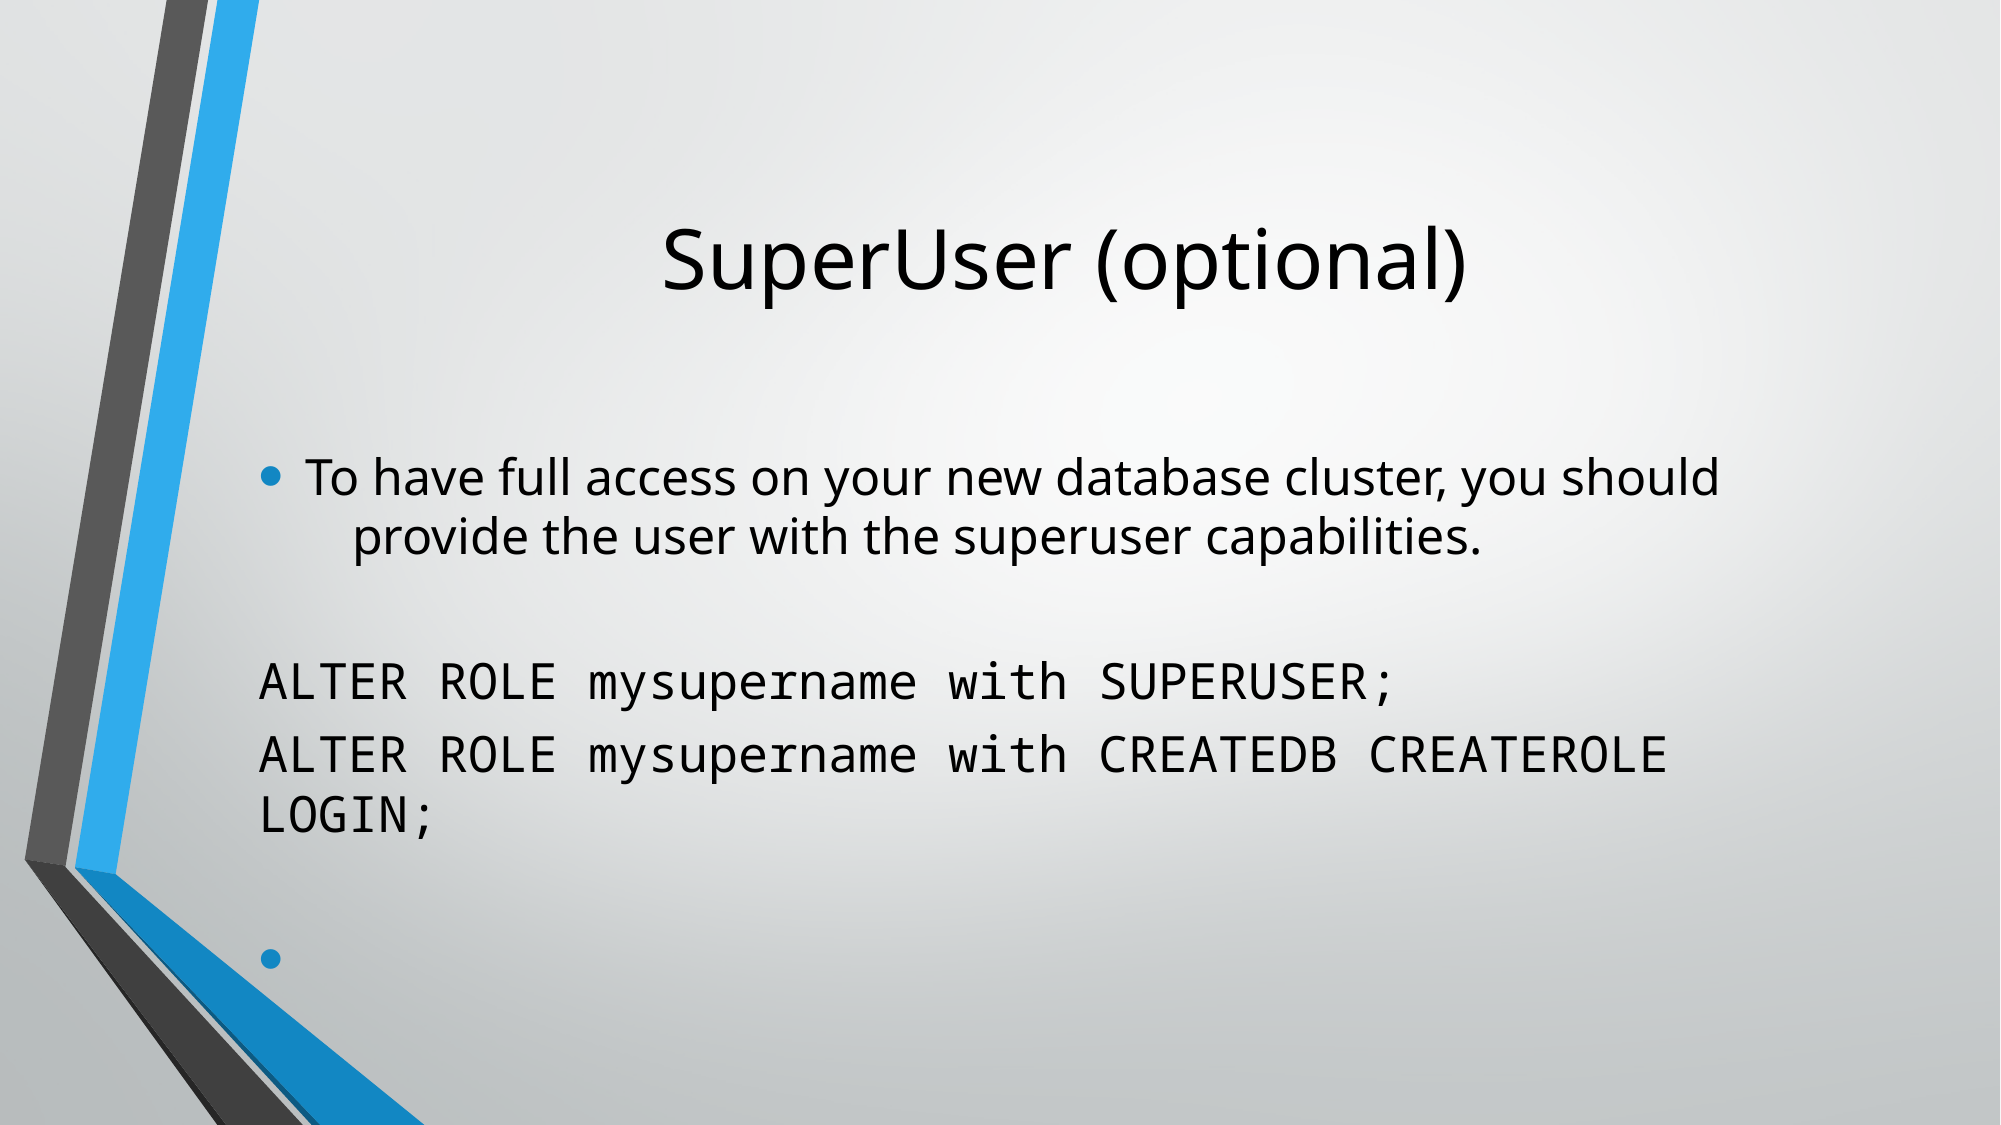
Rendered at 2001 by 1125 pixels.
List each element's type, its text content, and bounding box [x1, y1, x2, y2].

list To have full access on your new database cluster, you should provide the user with the superuser capabilities. ALTER ROLE mysupername with SUPERUSER; ALTER ROLE mysupername with CREATEDB CREATEROLE LOGIN; [243, 437, 1887, 950]
title SuperUser (optional) [243, 112, 1887, 400]
